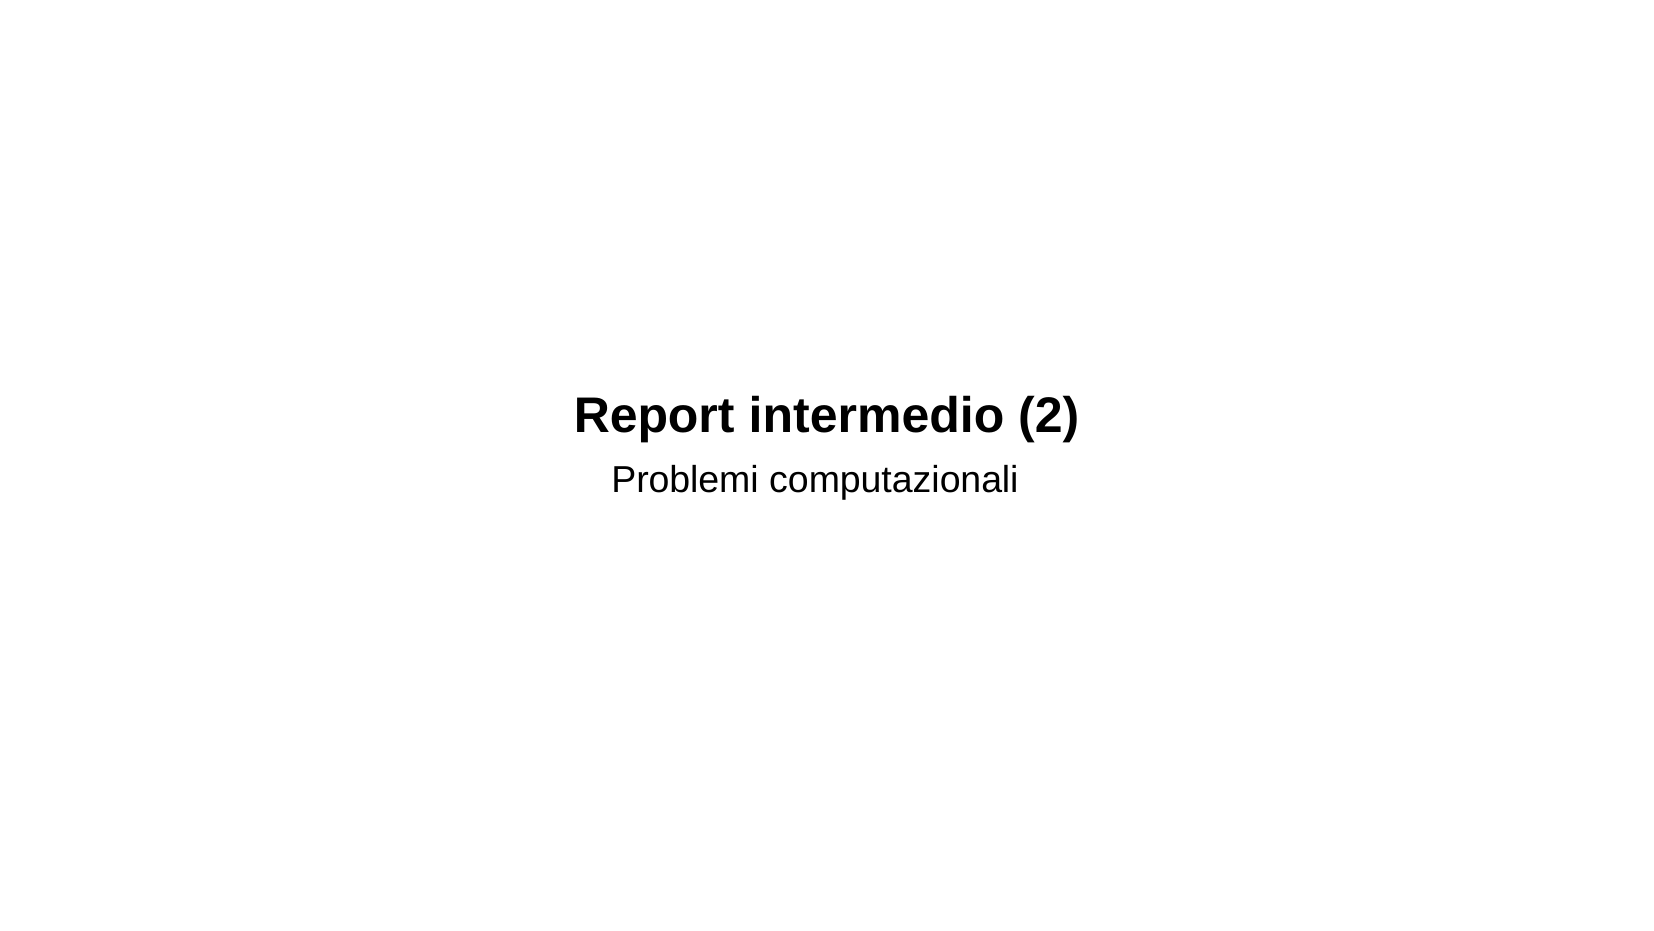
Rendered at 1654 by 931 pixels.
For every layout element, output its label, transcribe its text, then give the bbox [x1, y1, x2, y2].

text_box Report intermedio (2) [558, 380, 1095, 451]
text_box Problemi computazionali [596, 451, 1057, 522]
